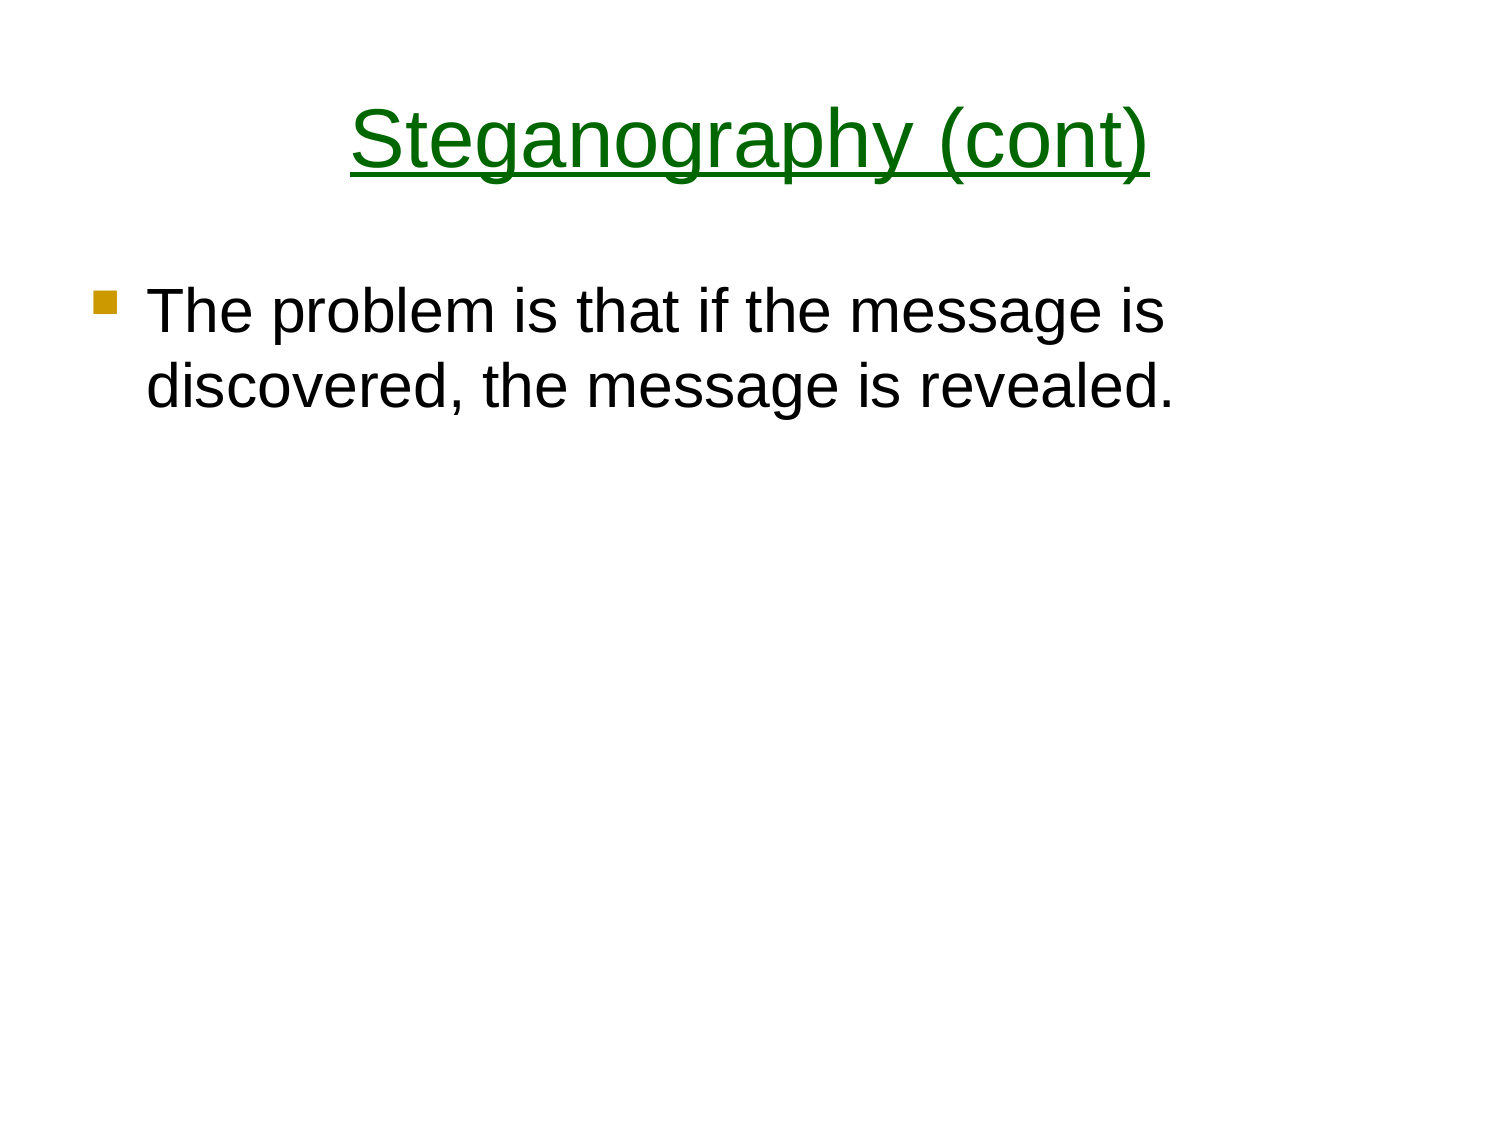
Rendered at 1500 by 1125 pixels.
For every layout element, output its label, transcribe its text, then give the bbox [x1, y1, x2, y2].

title Steganography (cont) [75, 88, 1425, 190]
list The problem is that if the message is discovered, the message is revealed. [75, 262, 1425, 1006]
